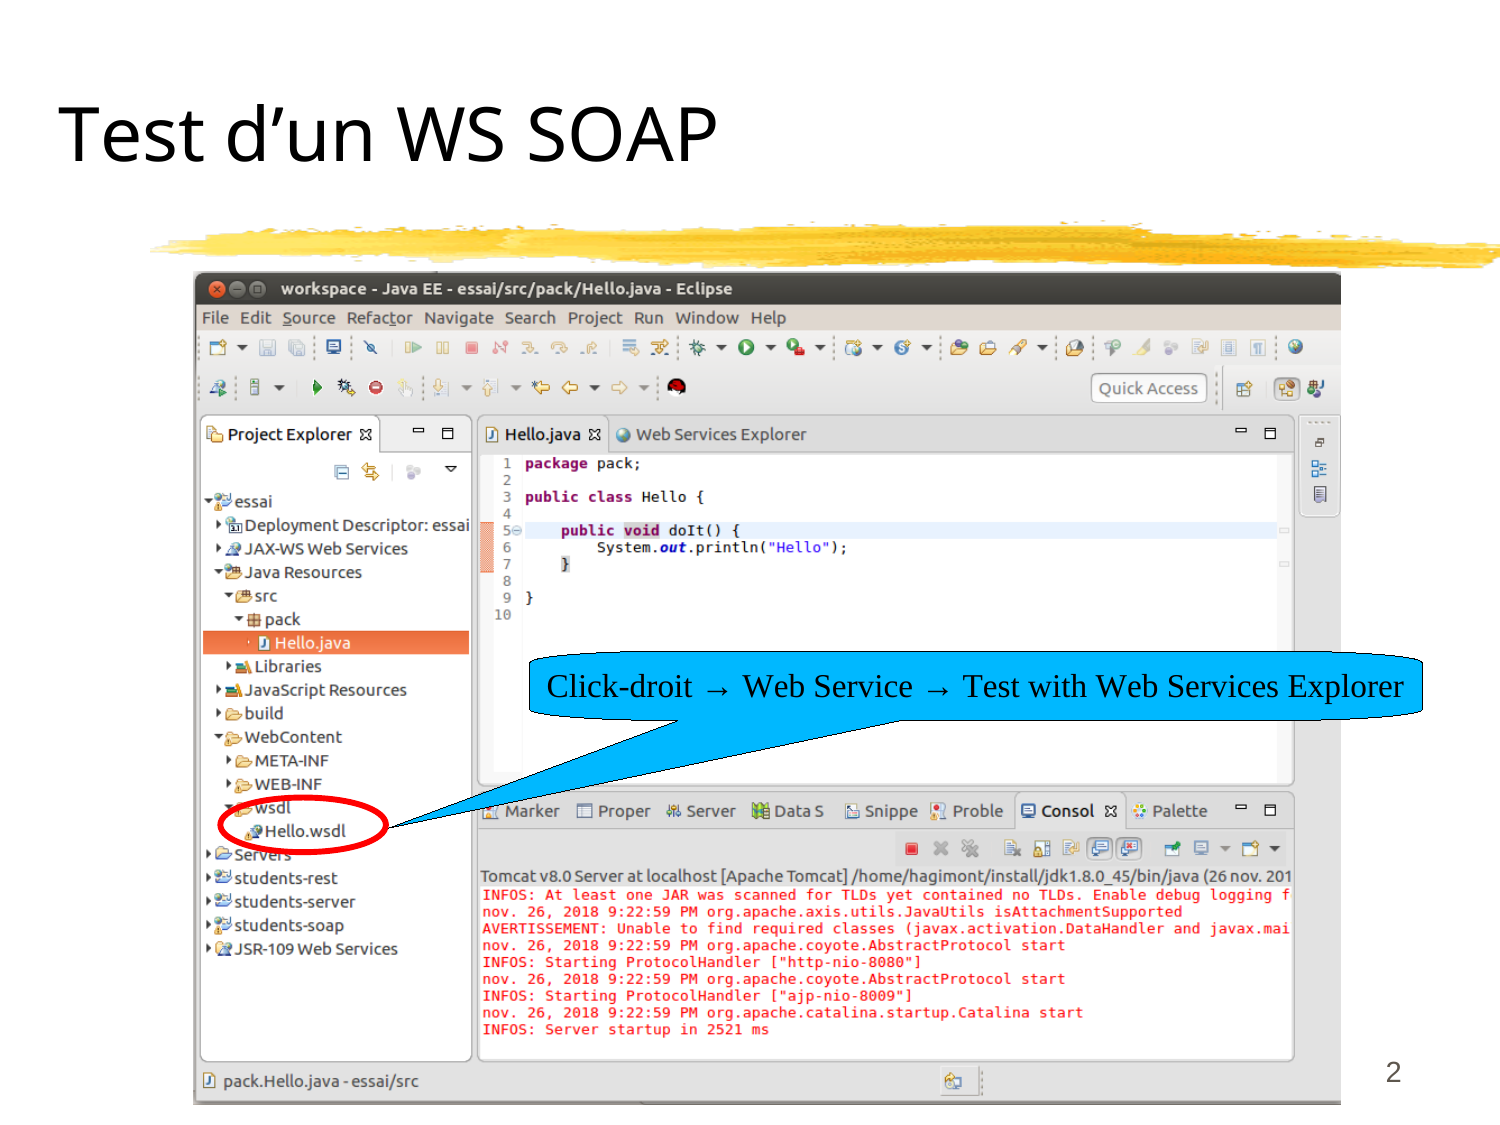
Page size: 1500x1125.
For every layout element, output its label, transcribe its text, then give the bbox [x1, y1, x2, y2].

picture [224, 801, 382, 849]
picture [150, 215, 1500, 1105]
text_box Click-droit → Web Service → Test with Web Services Explorer [388, 651, 1423, 829]
title Test d’un WS SOAP [58, 37, 1407, 234]
